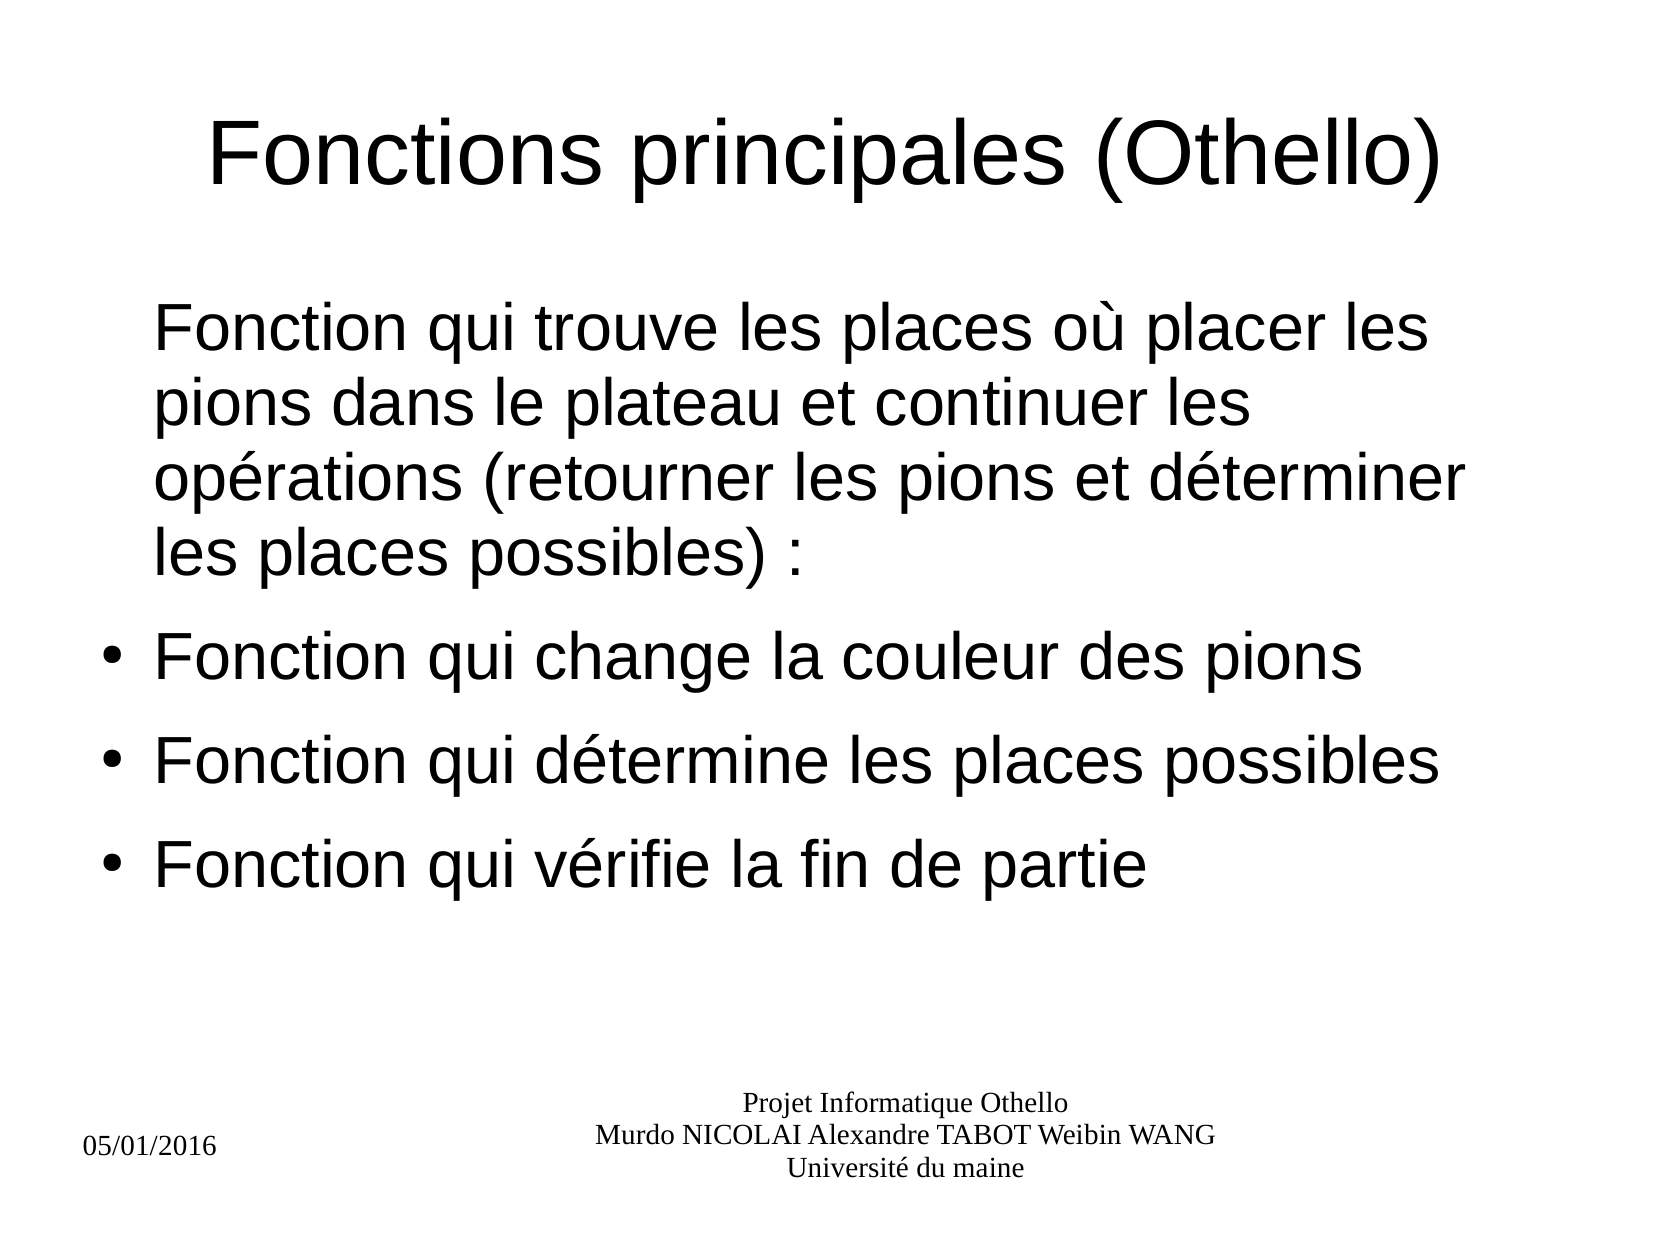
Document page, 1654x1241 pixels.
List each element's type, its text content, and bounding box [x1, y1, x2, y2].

title Fonctions principales (Othello) [82, 49, 1571, 257]
list Fonction qui trouve les places où placer les pions dans le plateau et continuer les opérations (retourner les pions et déterminer les places possibles) : Fonction qui change la couleur des pions Fonction qui détermine les places possibles Fonction qui vérifie la fin de partie [82, 290, 1571, 1010]
